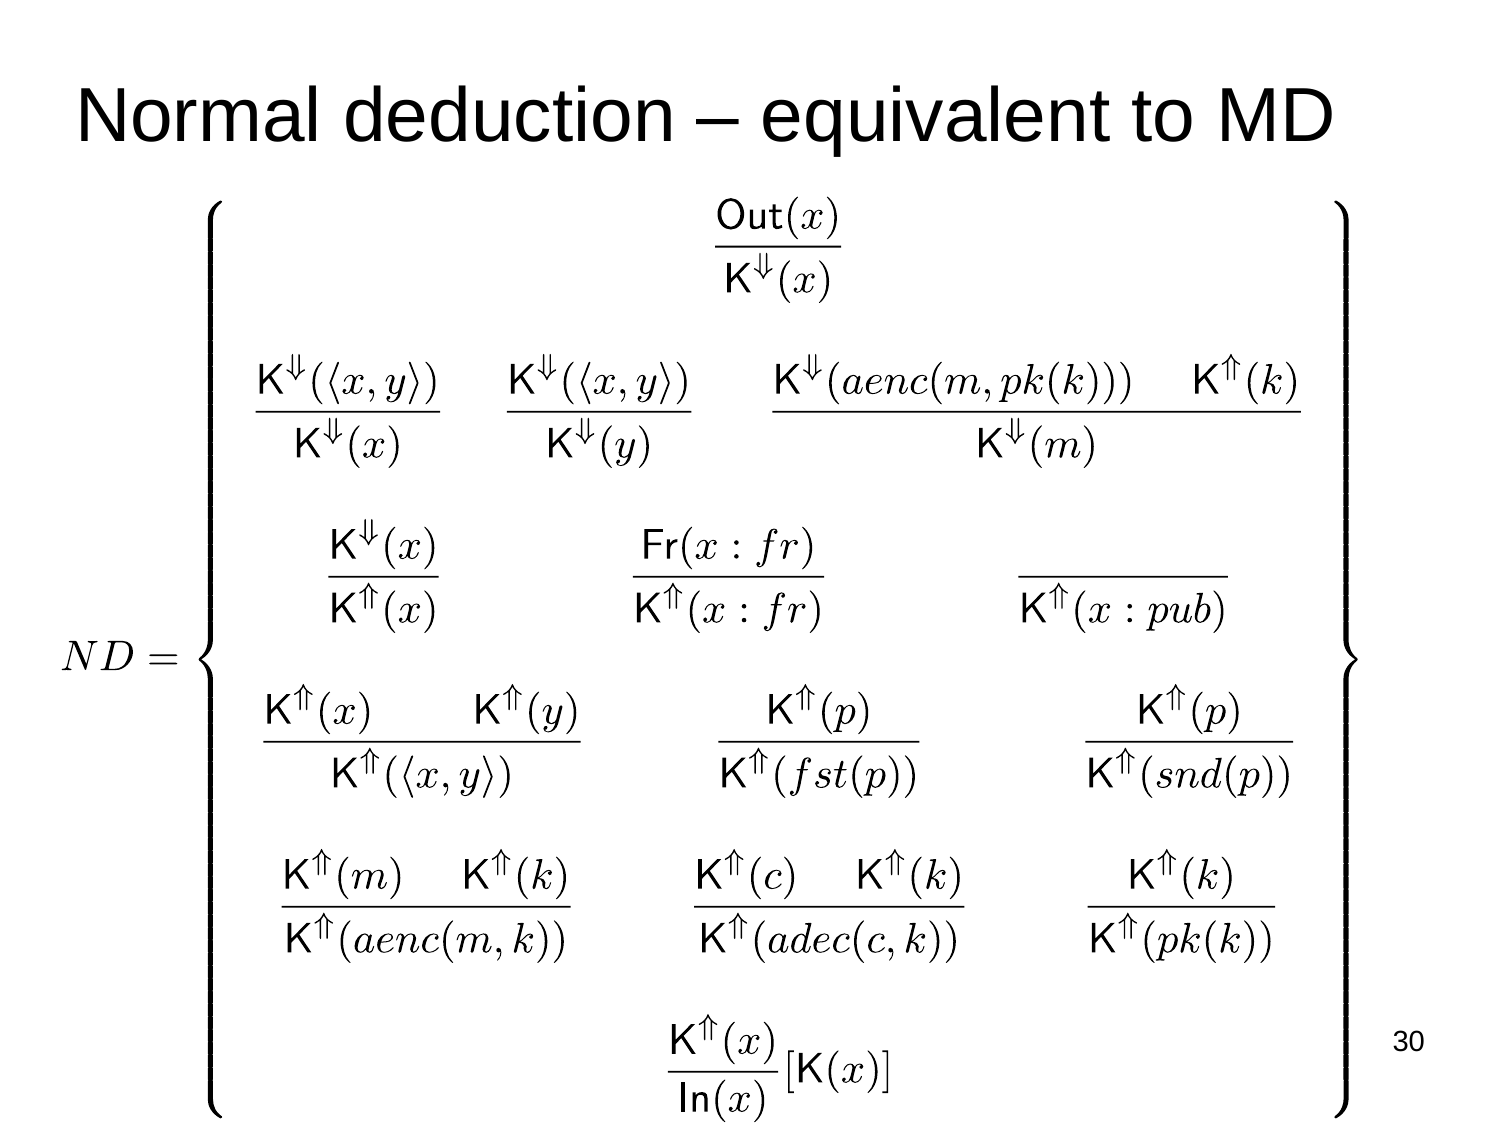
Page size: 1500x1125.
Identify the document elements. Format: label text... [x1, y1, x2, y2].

text_box [59, 196, 1365, 1123]
title Normal deduction – equivalent to MD [75, 44, 1425, 185]
